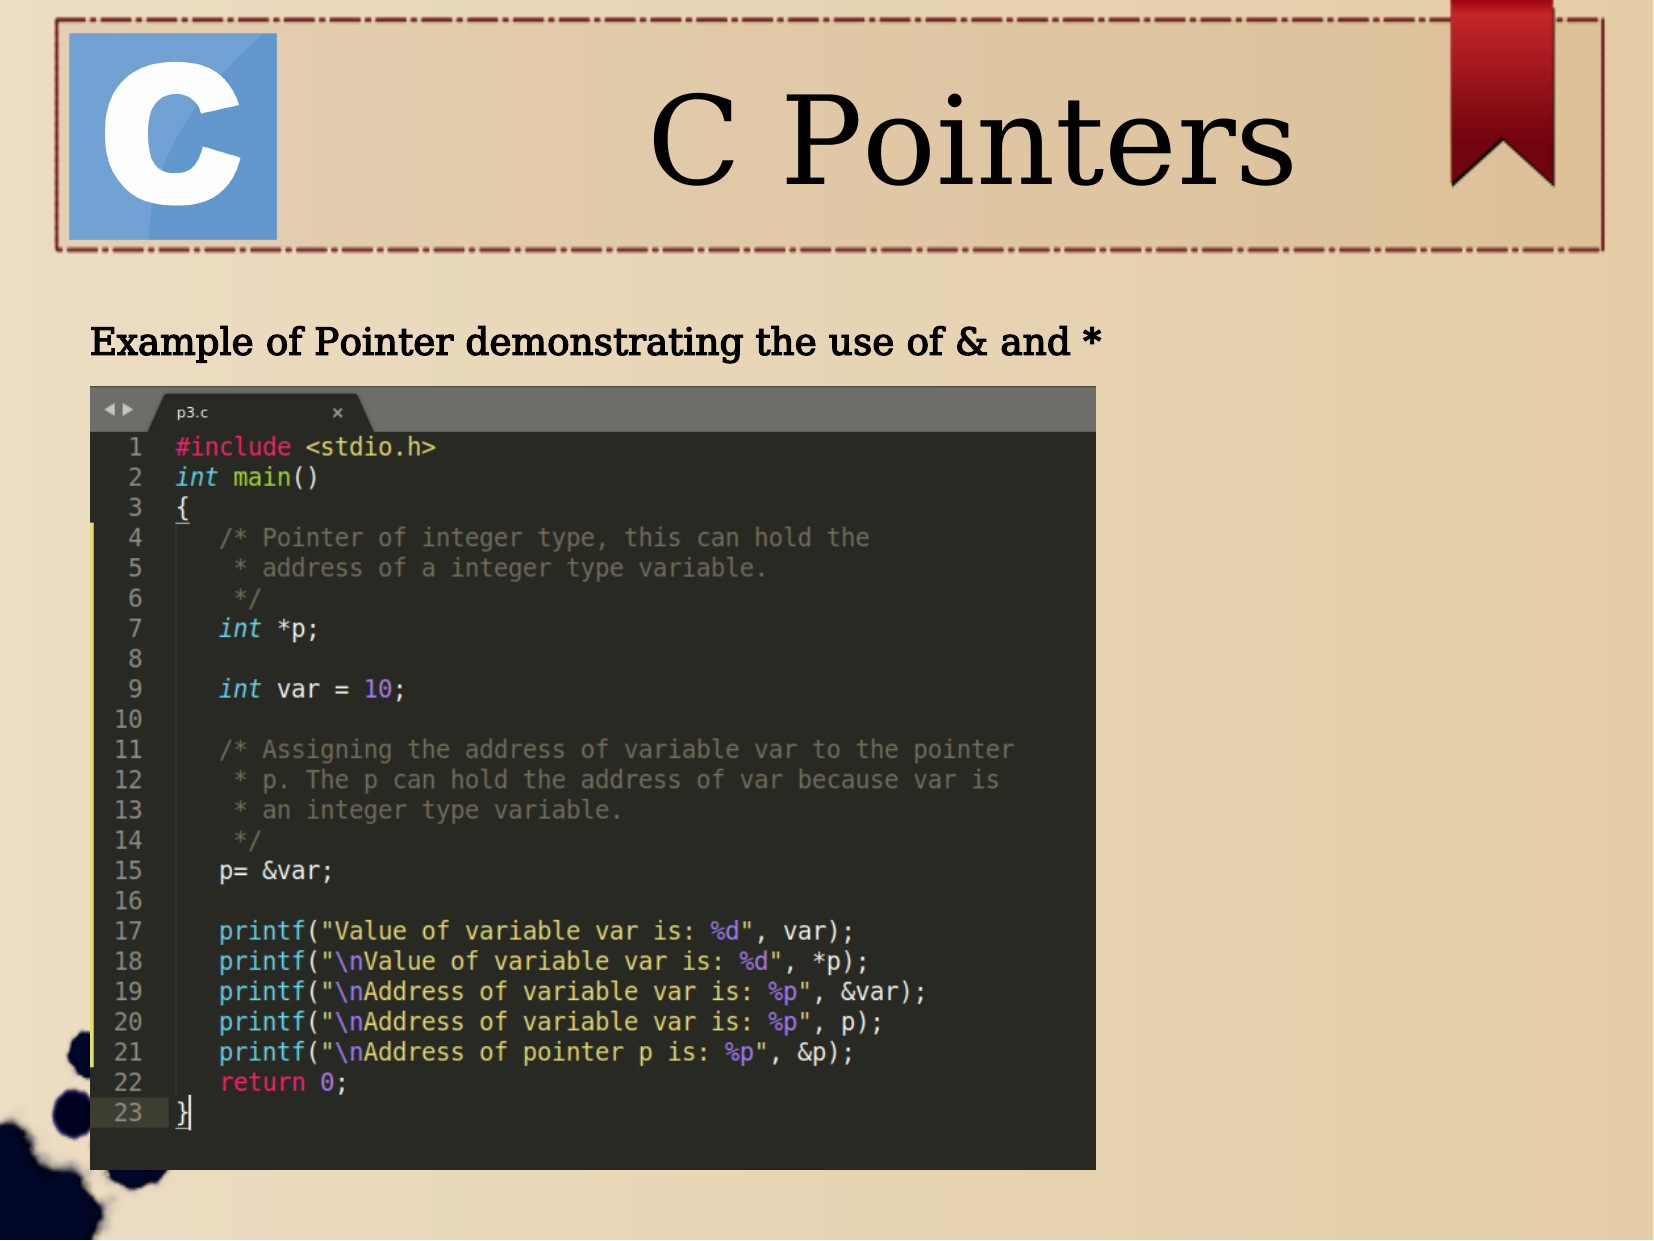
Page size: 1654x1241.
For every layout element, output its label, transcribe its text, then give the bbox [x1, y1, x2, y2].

text_box Example of Pointer demonstrating the use of & and * [75, 313, 1606, 421]
picture [0, 0, 1654, 1240]
title C Pointers [495, 47, 1413, 229]
